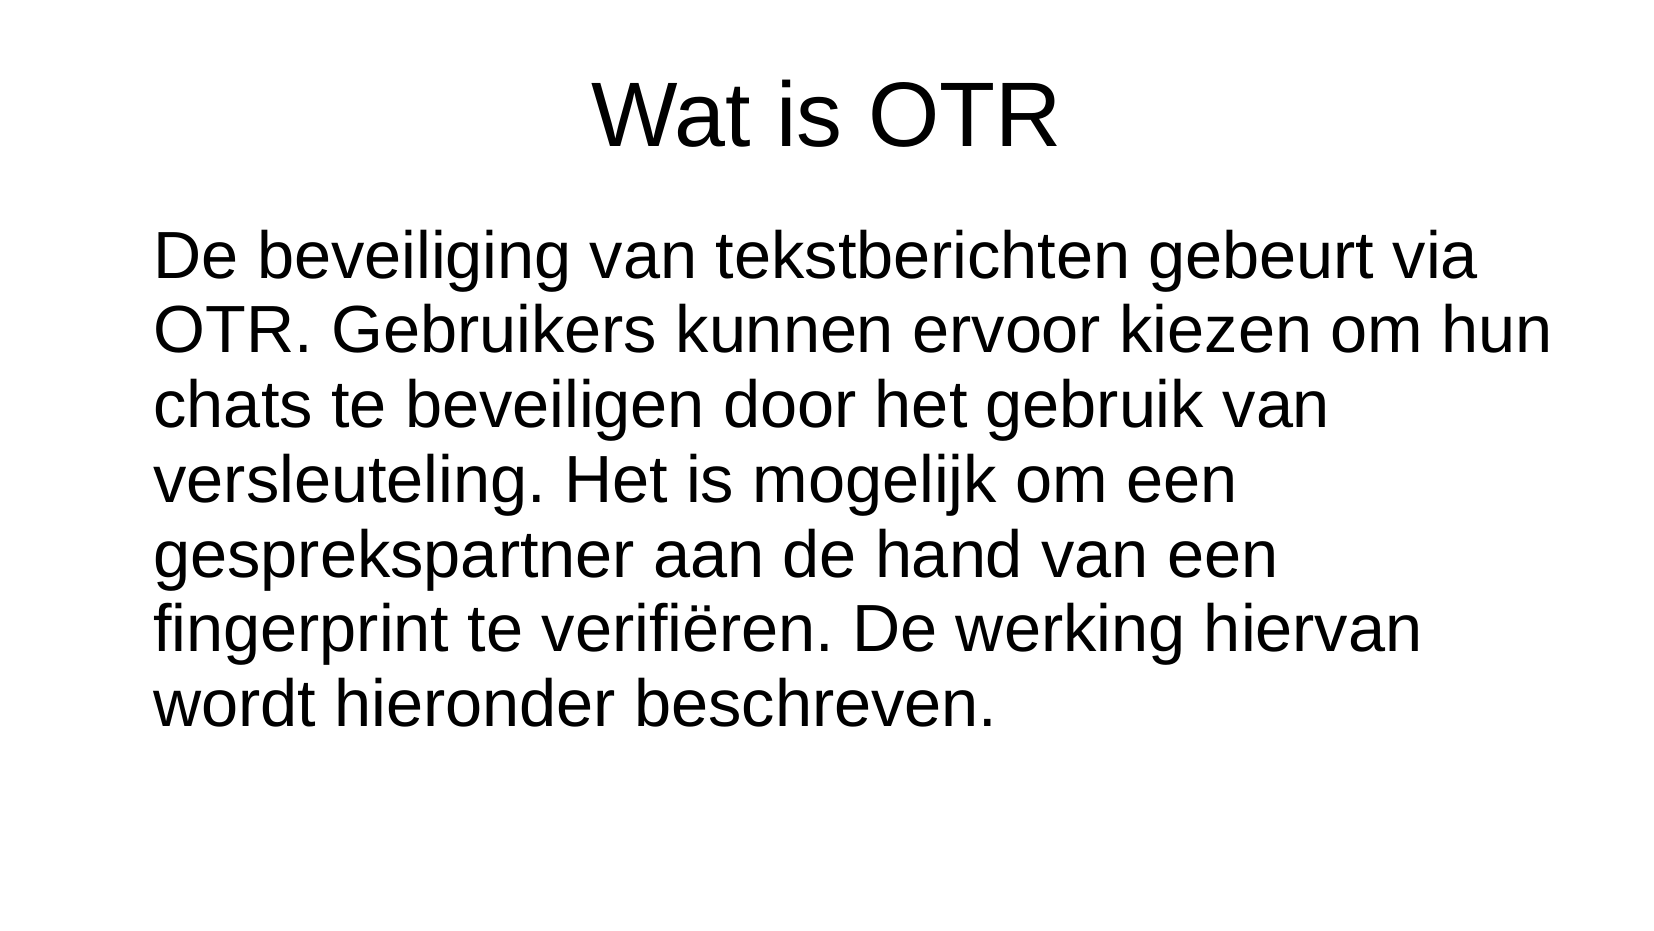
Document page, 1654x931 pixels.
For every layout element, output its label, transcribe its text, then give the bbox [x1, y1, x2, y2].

list De beveiliging van tekstberichten gebeurt via OTR. Gebruikers kunnen ervoor kiezen om hun chats te beveiligen door het gebruik van versleuteling. Het is mogelijk om een gesprekspartner aan de hand van een fingerprint te verifiëren. De werking hiervan wordt hieronder beschreven. [82, 217, 1571, 758]
title Wat is OTR [82, 37, 1571, 193]
